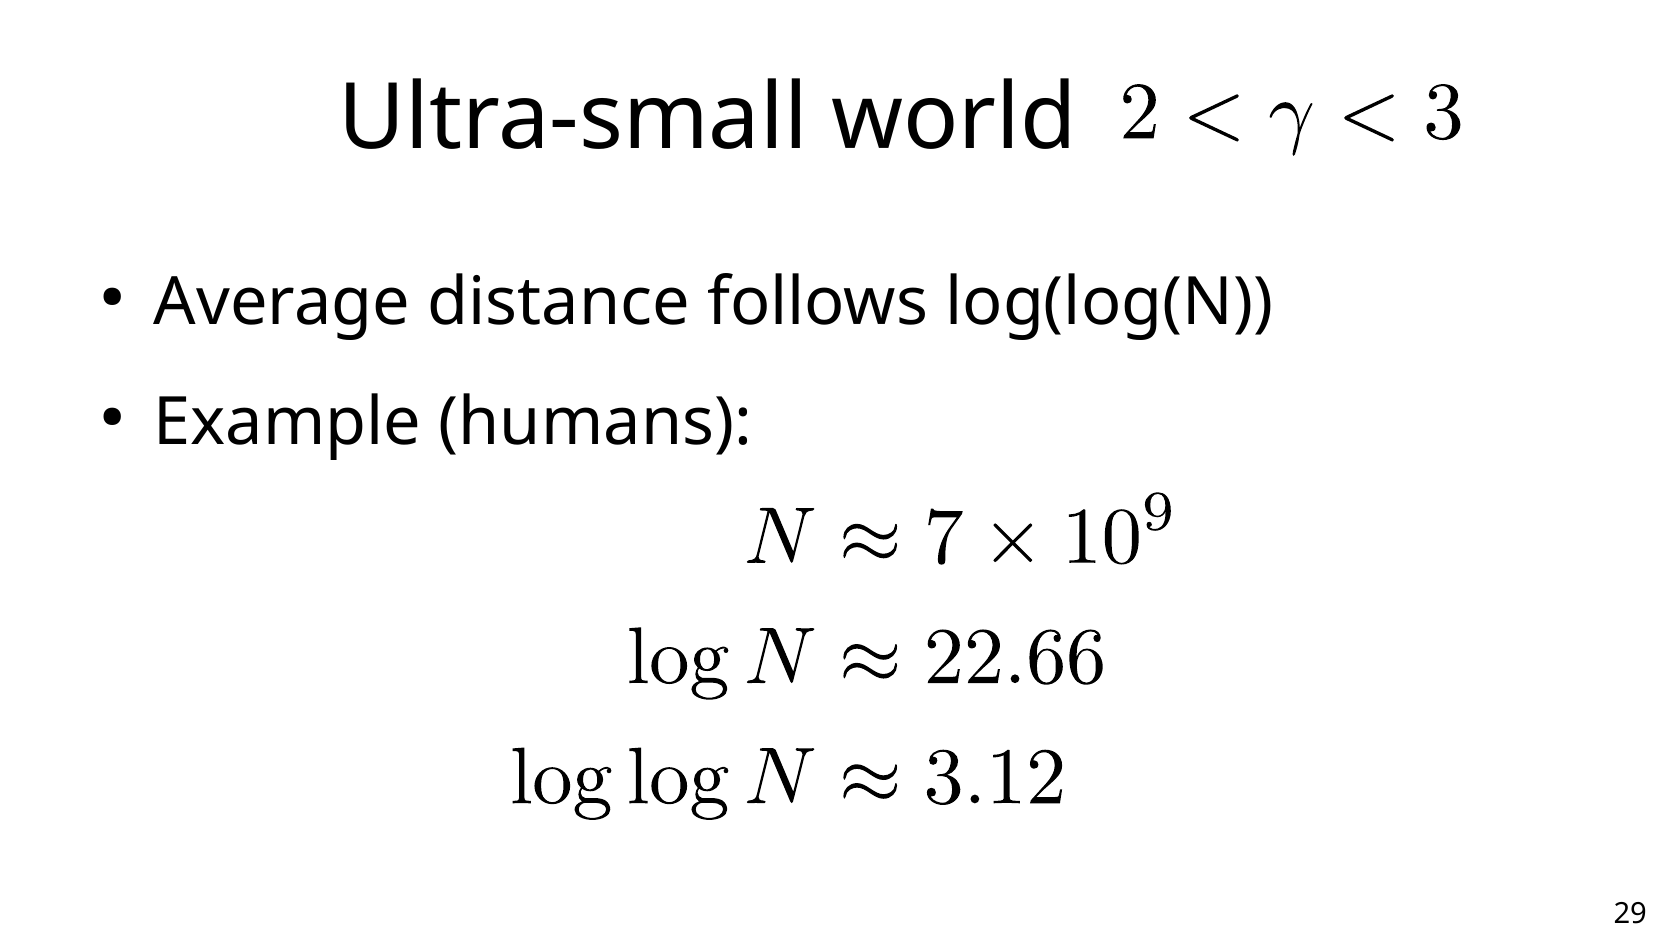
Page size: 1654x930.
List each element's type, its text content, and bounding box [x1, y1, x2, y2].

title Ultra-small world [82, 1, 1571, 225]
list Average distance follows log(log(N)) Example (humans): [82, 252, 1571, 466]
text_box [510, 492, 1174, 820]
text_box [1119, 84, 1465, 156]
